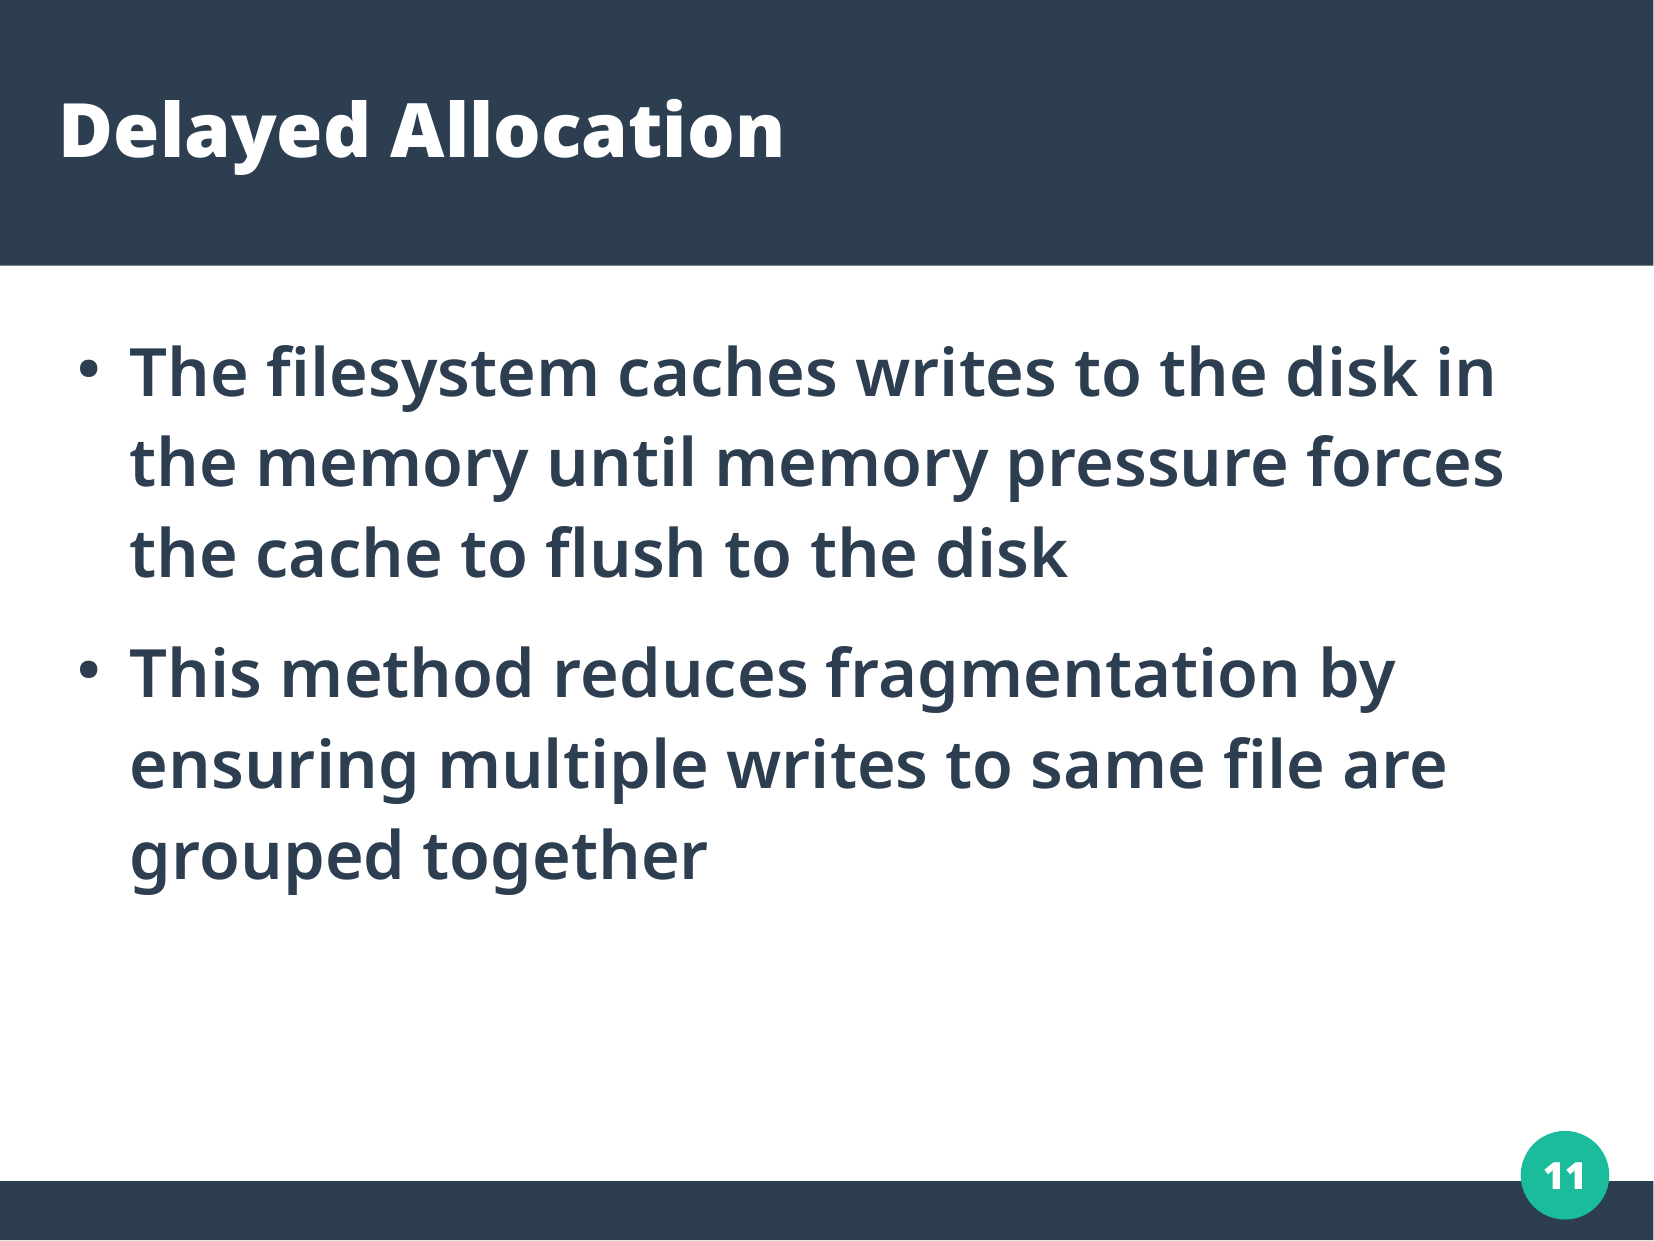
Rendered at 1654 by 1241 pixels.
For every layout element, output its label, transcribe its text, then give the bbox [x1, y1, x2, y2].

title Delayed Allocation [59, 49, 1595, 207]
list The filesystem caches writes to the disk in the memory until memory pressure forces the cache to flush to the disk This method reduces fragmentation by ensuring multiple writes to same file are grouped together [59, 324, 1595, 1152]
